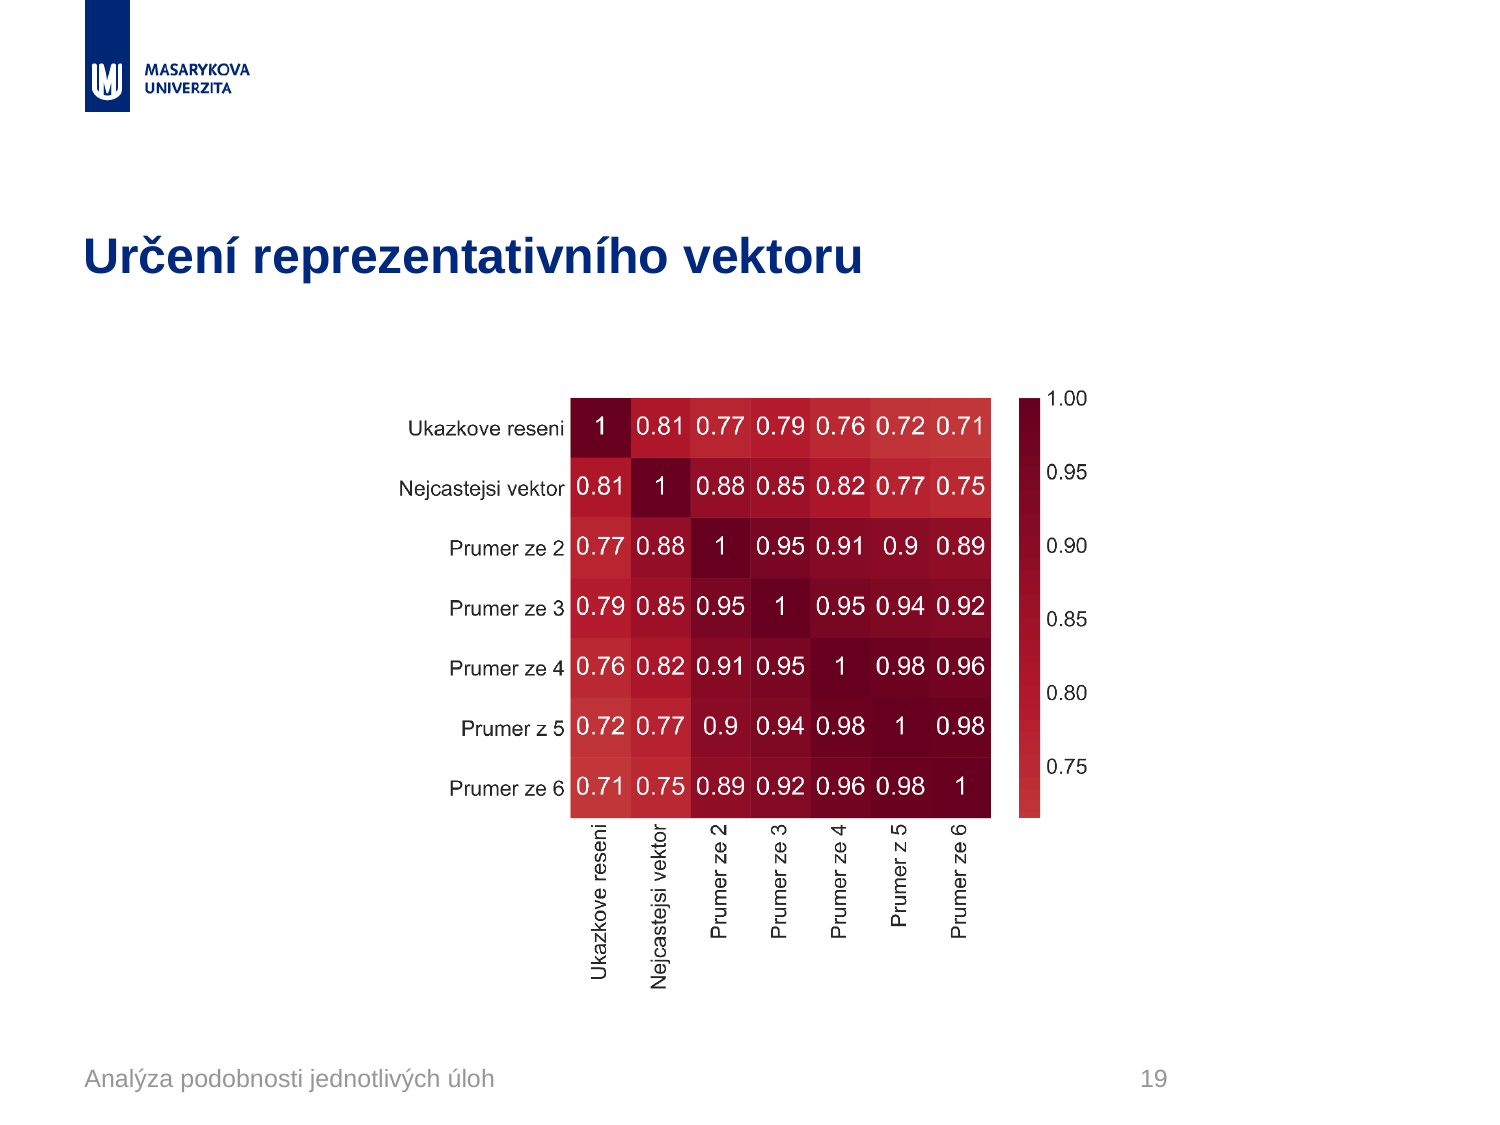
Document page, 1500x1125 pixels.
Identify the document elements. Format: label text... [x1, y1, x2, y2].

title Určení reprezentativního vektoru [83, 184, 1411, 291]
text_box Analýza podobnosti jednotlivých úloh [69, 1025, 1104, 1101]
picture [299, 331, 1194, 1007]
text_box 19 [1125, 1025, 1428, 1101]
